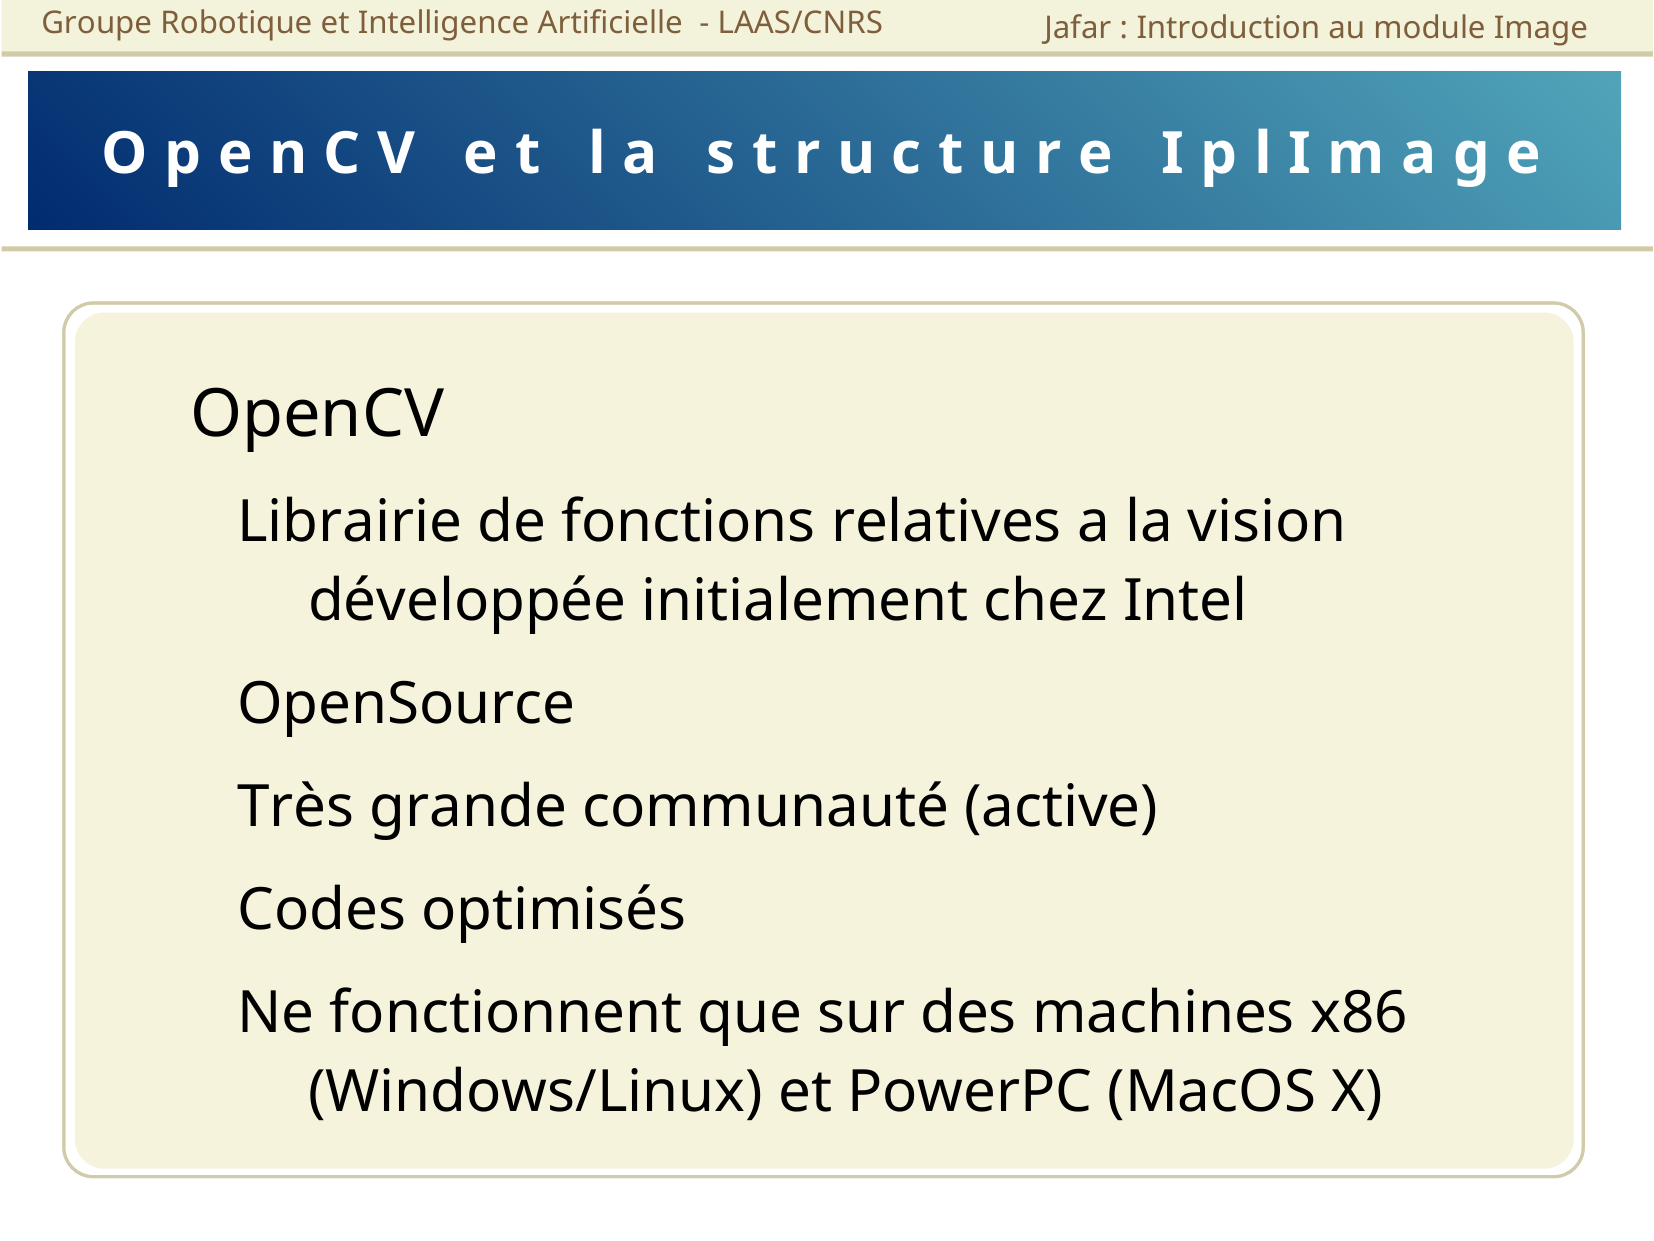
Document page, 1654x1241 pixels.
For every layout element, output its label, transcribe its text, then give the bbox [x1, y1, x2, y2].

title OpenCV et la structure IplImage [57, 81, 1587, 221]
list OpenCV Librairie de fonctions relatives a la vision développée initialement chez Intel OpenSource Très grande communauté (active) Codes optimisés Ne fonctionnent que sur des machines x86 (Windows/Linux) et PowerPC (MacOS X) [178, 364, 1569, 1152]
